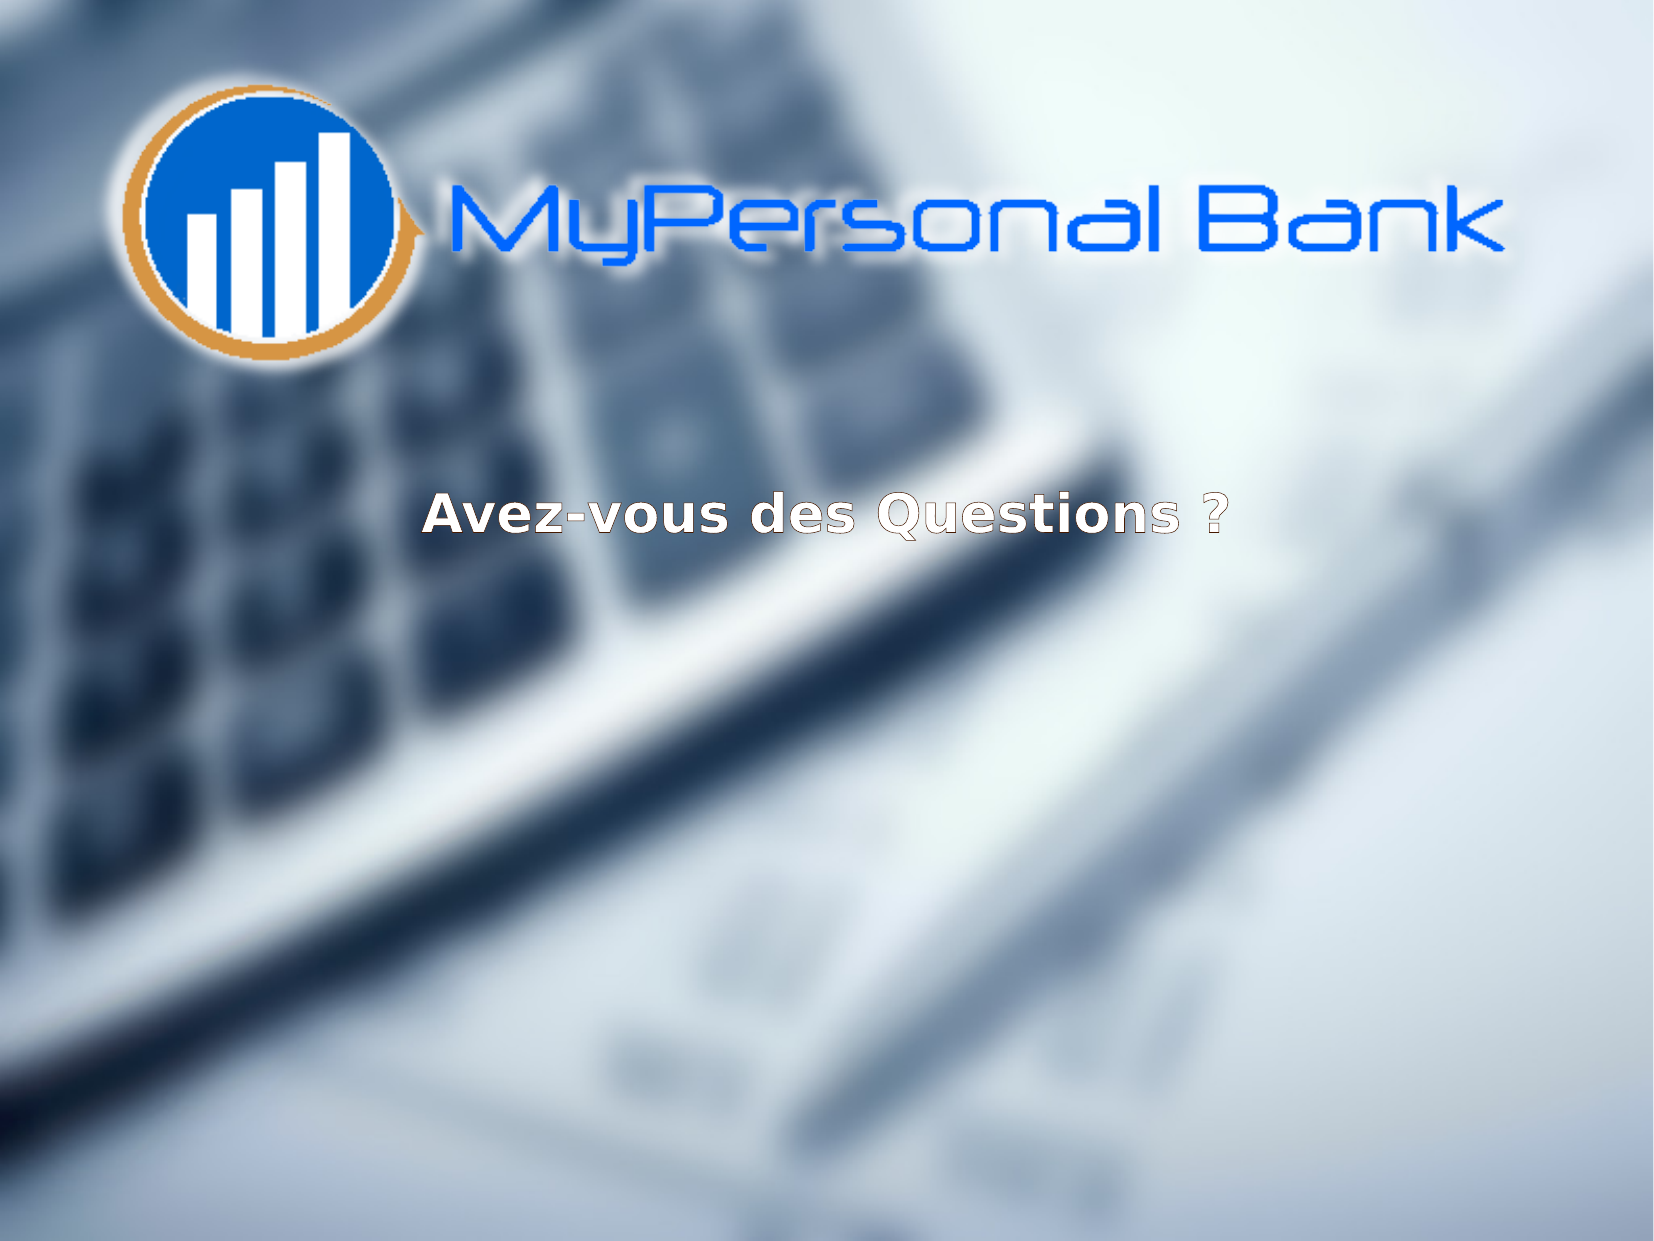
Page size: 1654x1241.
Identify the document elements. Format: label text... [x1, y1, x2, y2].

subtitle Avez-vous des Questions ? [82, 448, 1571, 579]
picture [0, 0, 1654, 1241]
